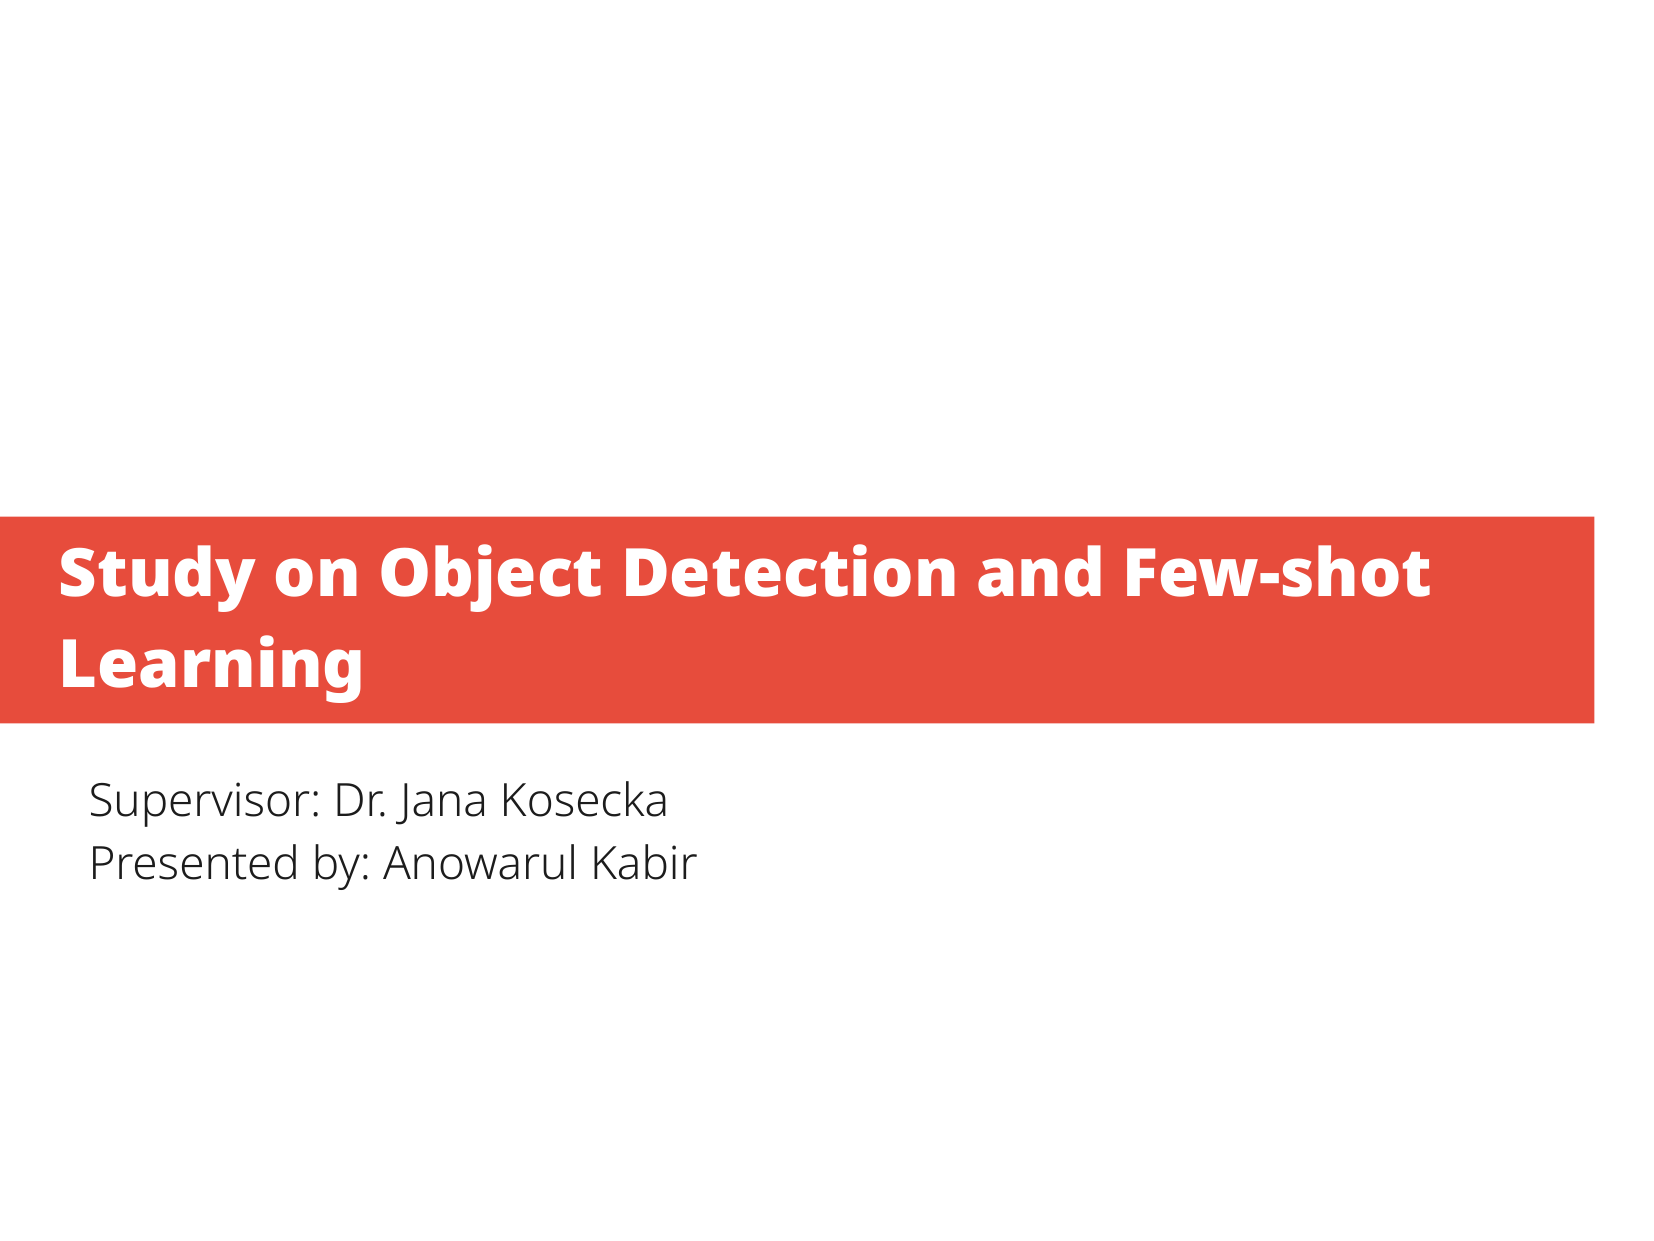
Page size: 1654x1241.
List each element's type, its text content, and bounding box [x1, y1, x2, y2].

title Study on Object Detection and Few-shot Learning [59, 525, 1595, 694]
subtitle Supervisor: Dr. Jana Kosecka Presented by: Anowarul Kabir [88, 767, 1595, 1182]
